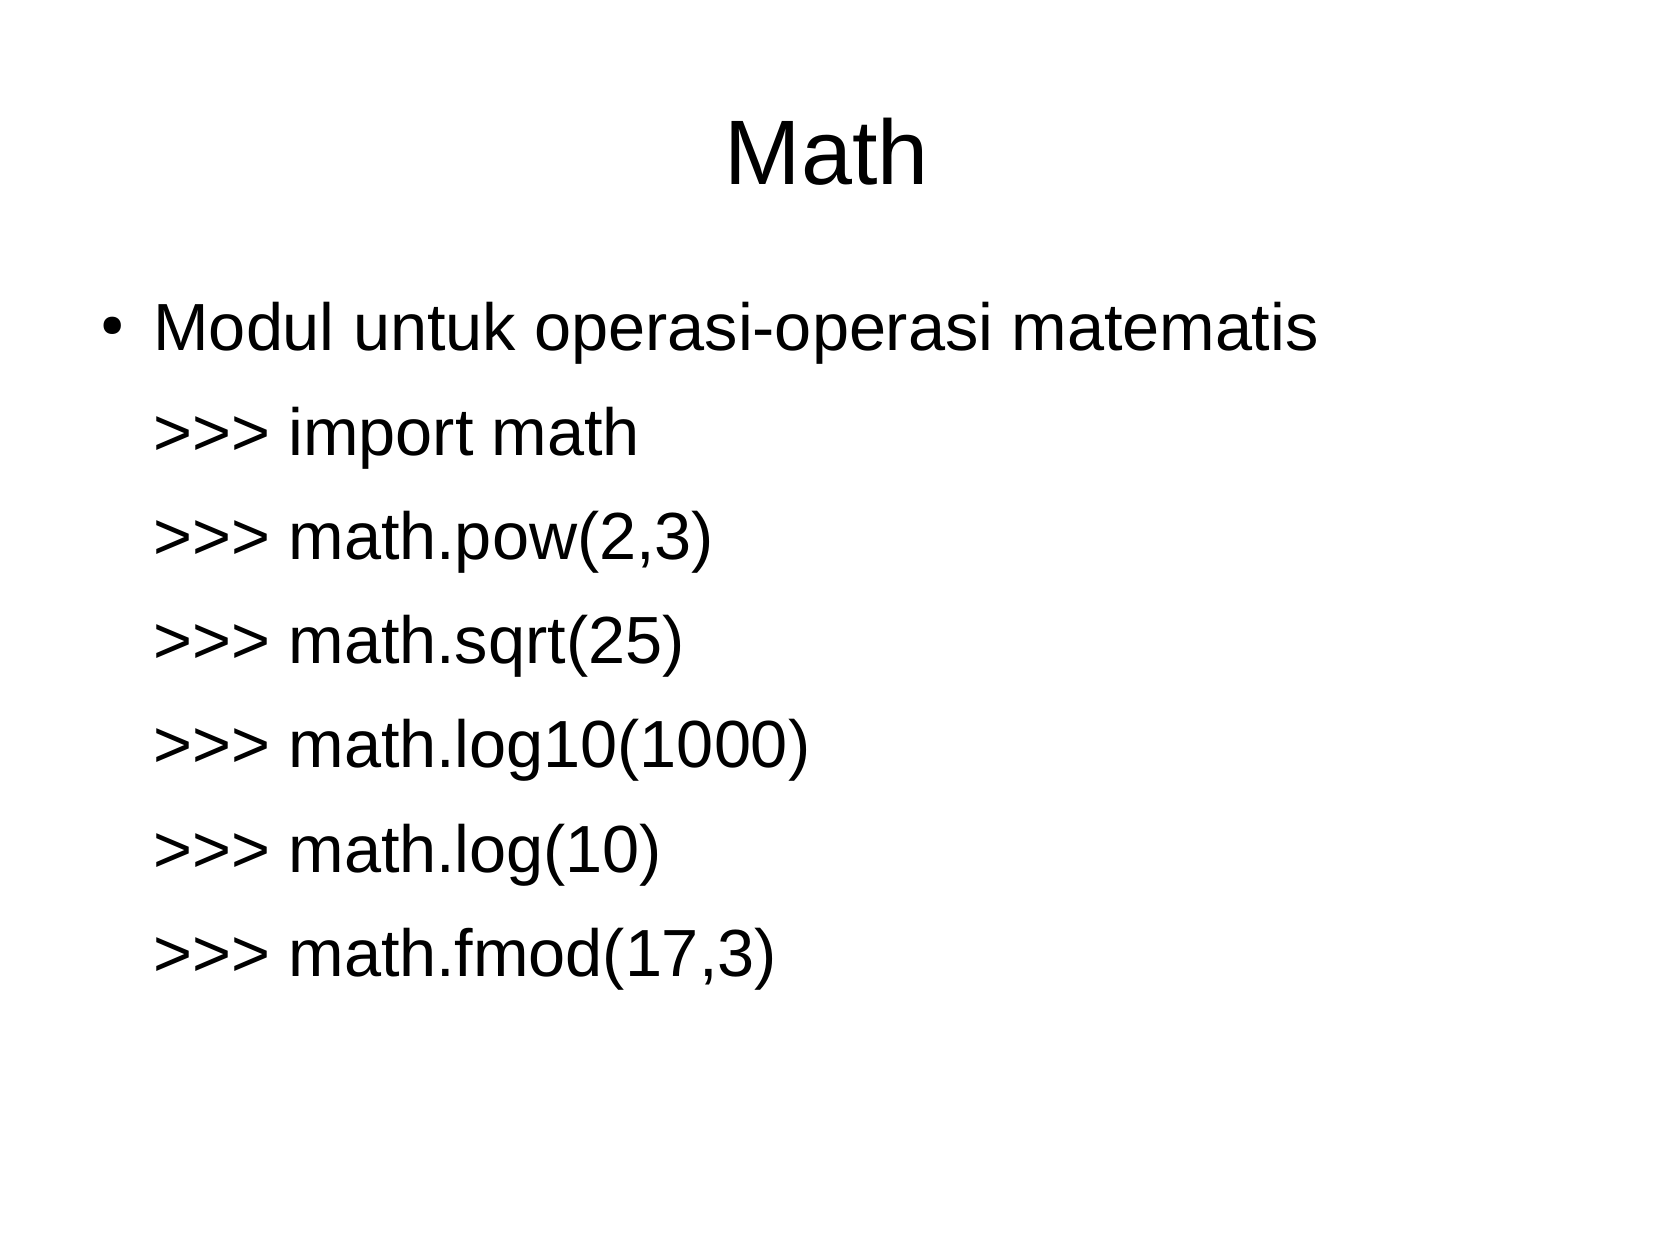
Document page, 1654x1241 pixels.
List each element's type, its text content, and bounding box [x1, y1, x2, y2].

list Modul untuk operasi-operasi matematis >>> import math >>> math.pow(2,3) >>> math.sqrt(25) >>> math.log10(1000) >>> math.log(10) >>> math.fmod(17,3) [82, 290, 1571, 1010]
title Math [82, 49, 1571, 257]
